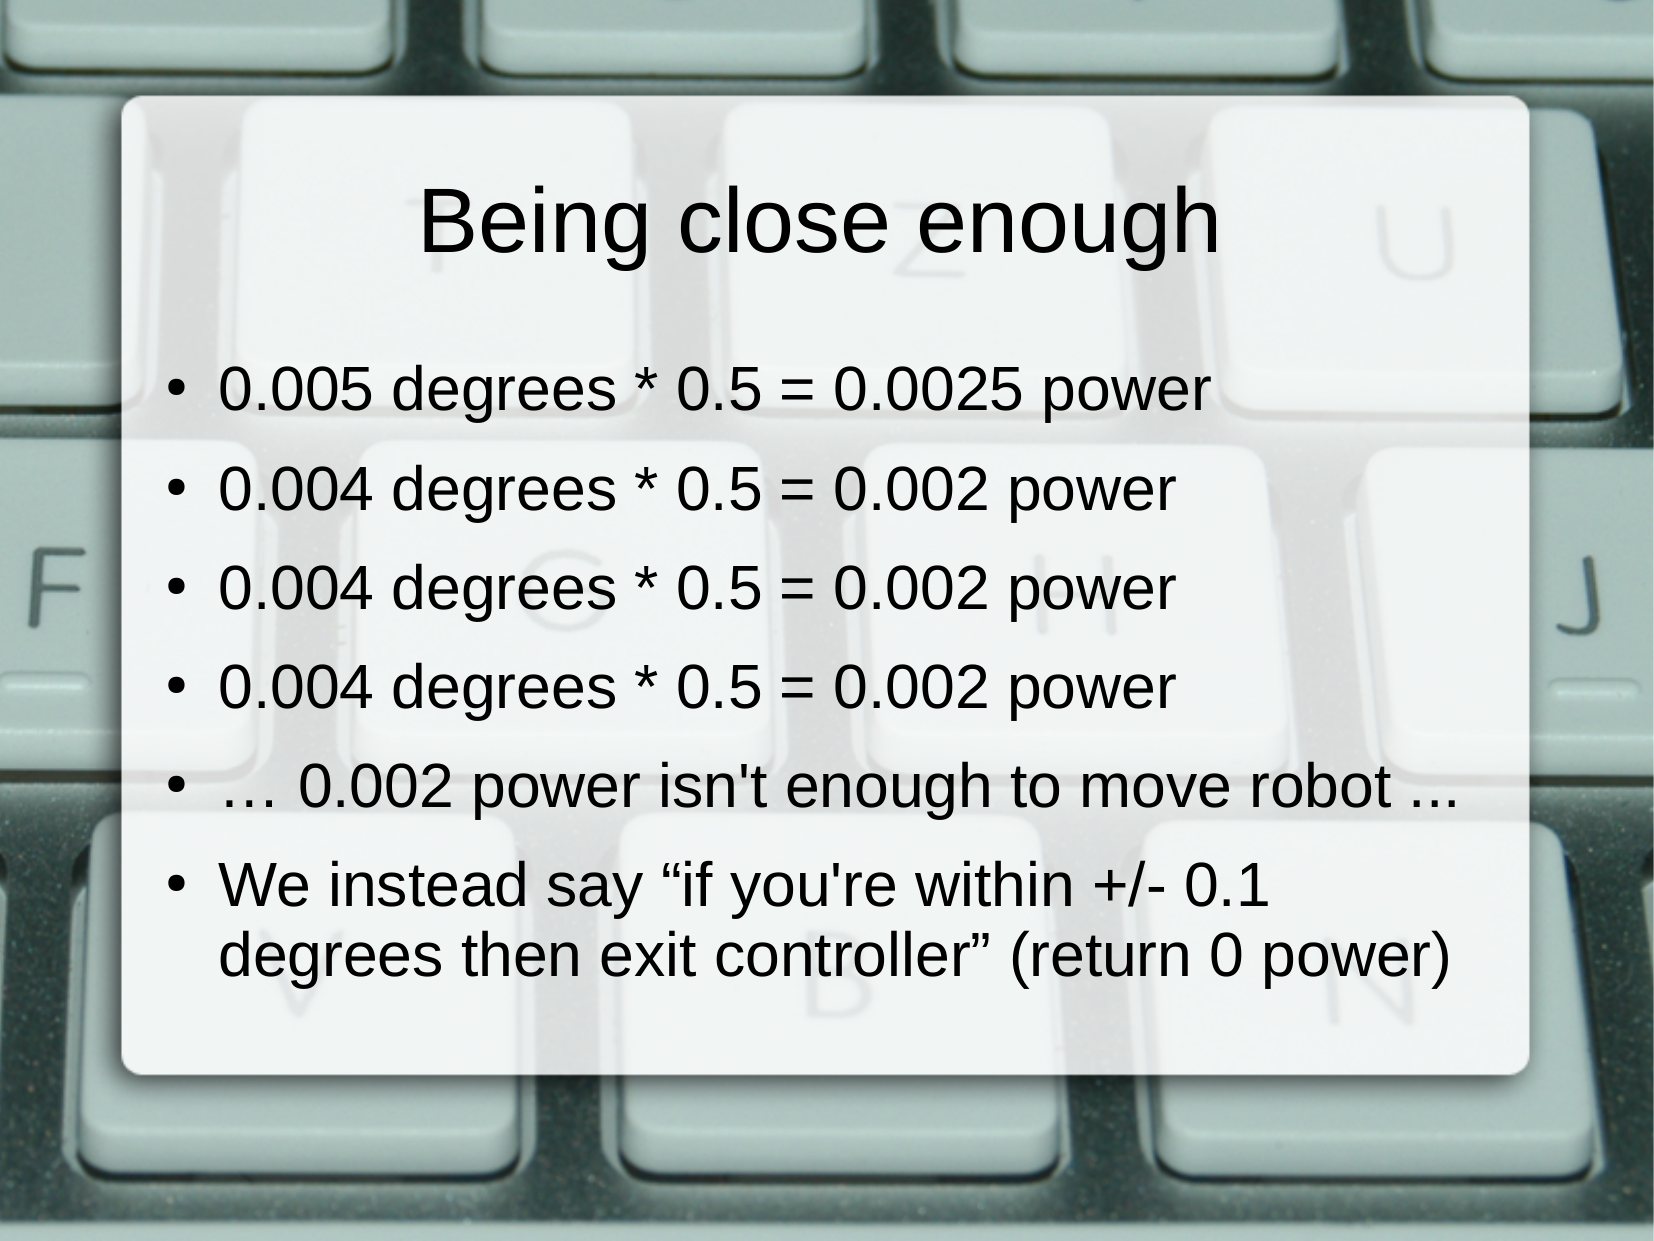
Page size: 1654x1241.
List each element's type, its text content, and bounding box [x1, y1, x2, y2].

list 0.005 degrees * 0.5 = 0.0025 power 0.004 degrees * 0.5 = 0.002 power 0.004 degrees * 0.5 = 0.002 power 0.004 degrees * 0.5 = 0.002 power … 0.002 power isn't enough to move robot ... We instead say “if you're within +/- 0.1 degrees then exit controller” (return 0 power) [147, 354, 1506, 1063]
title Being close enough [135, 117, 1506, 325]
picture [0, 0, 1654, 1241]
